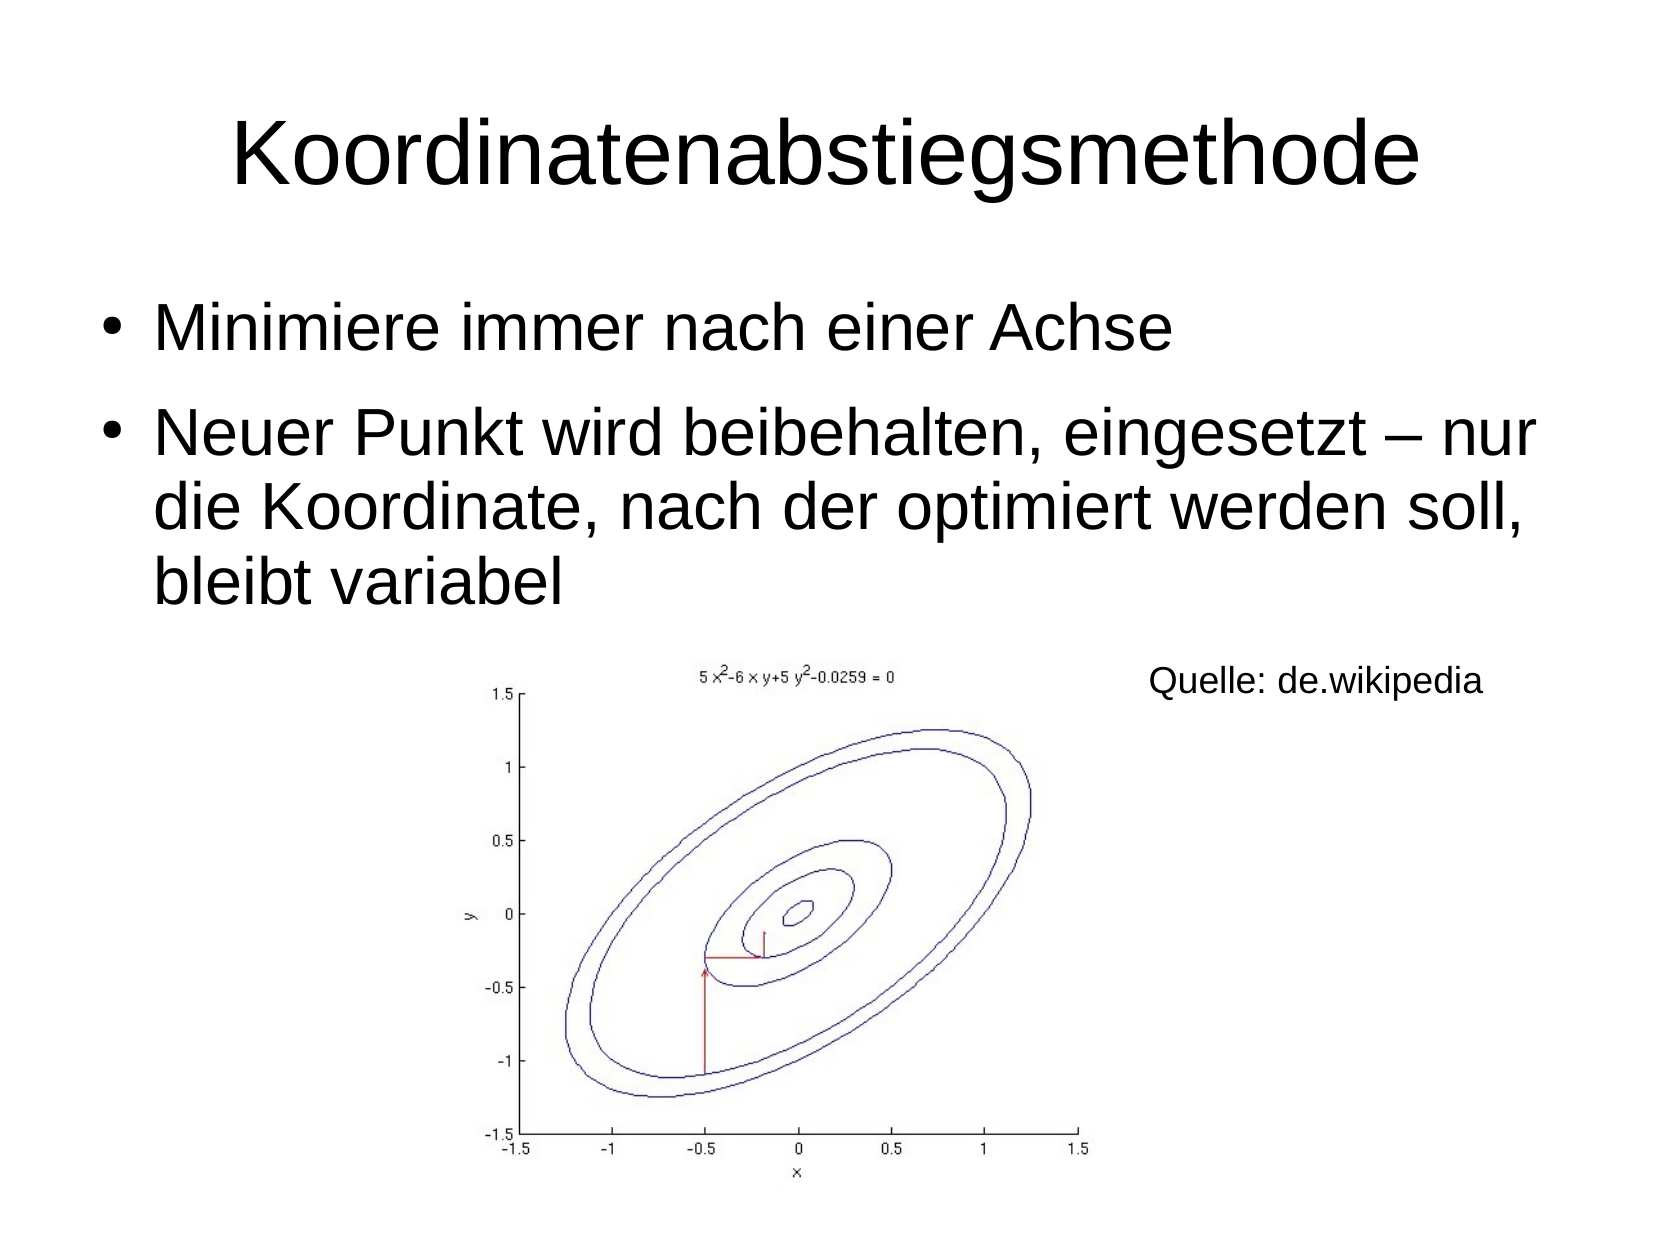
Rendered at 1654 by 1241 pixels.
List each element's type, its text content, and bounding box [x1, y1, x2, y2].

picture [425, 652, 1146, 1193]
list Minimiere immer nach einer Achse Neuer Punkt wird beibehalten, eingesetzt – nur die Koordinate, nach der optimiert werden soll, bleibt variabel [82, 290, 1571, 1010]
text_box Quelle: de.wikipedia [1133, 652, 1548, 710]
title Koordinatenabstiegsmethode [82, 49, 1571, 257]
